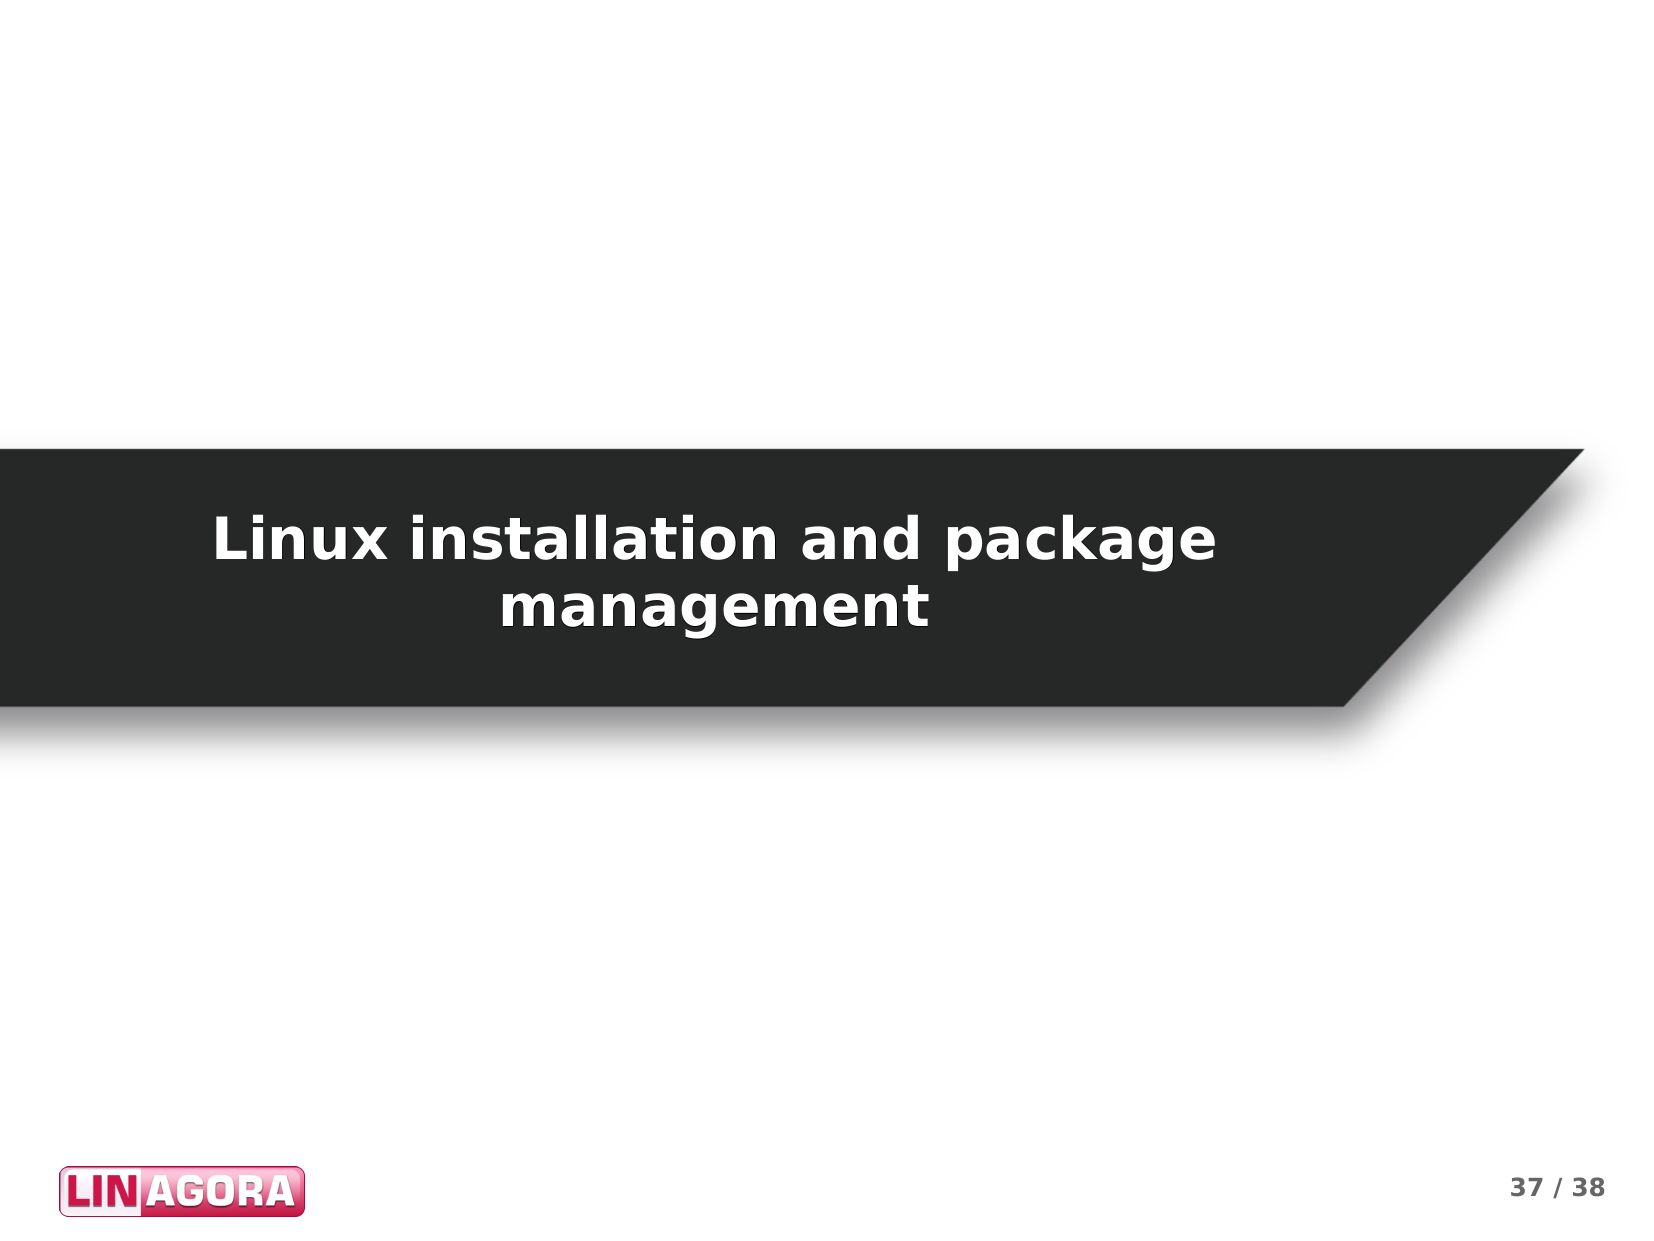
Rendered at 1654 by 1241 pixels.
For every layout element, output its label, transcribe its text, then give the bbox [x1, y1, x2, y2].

picture [0, 416, 1630, 792]
picture [59, 1166, 305, 1217]
title Linux installation and package management [82, 460, 1347, 686]
